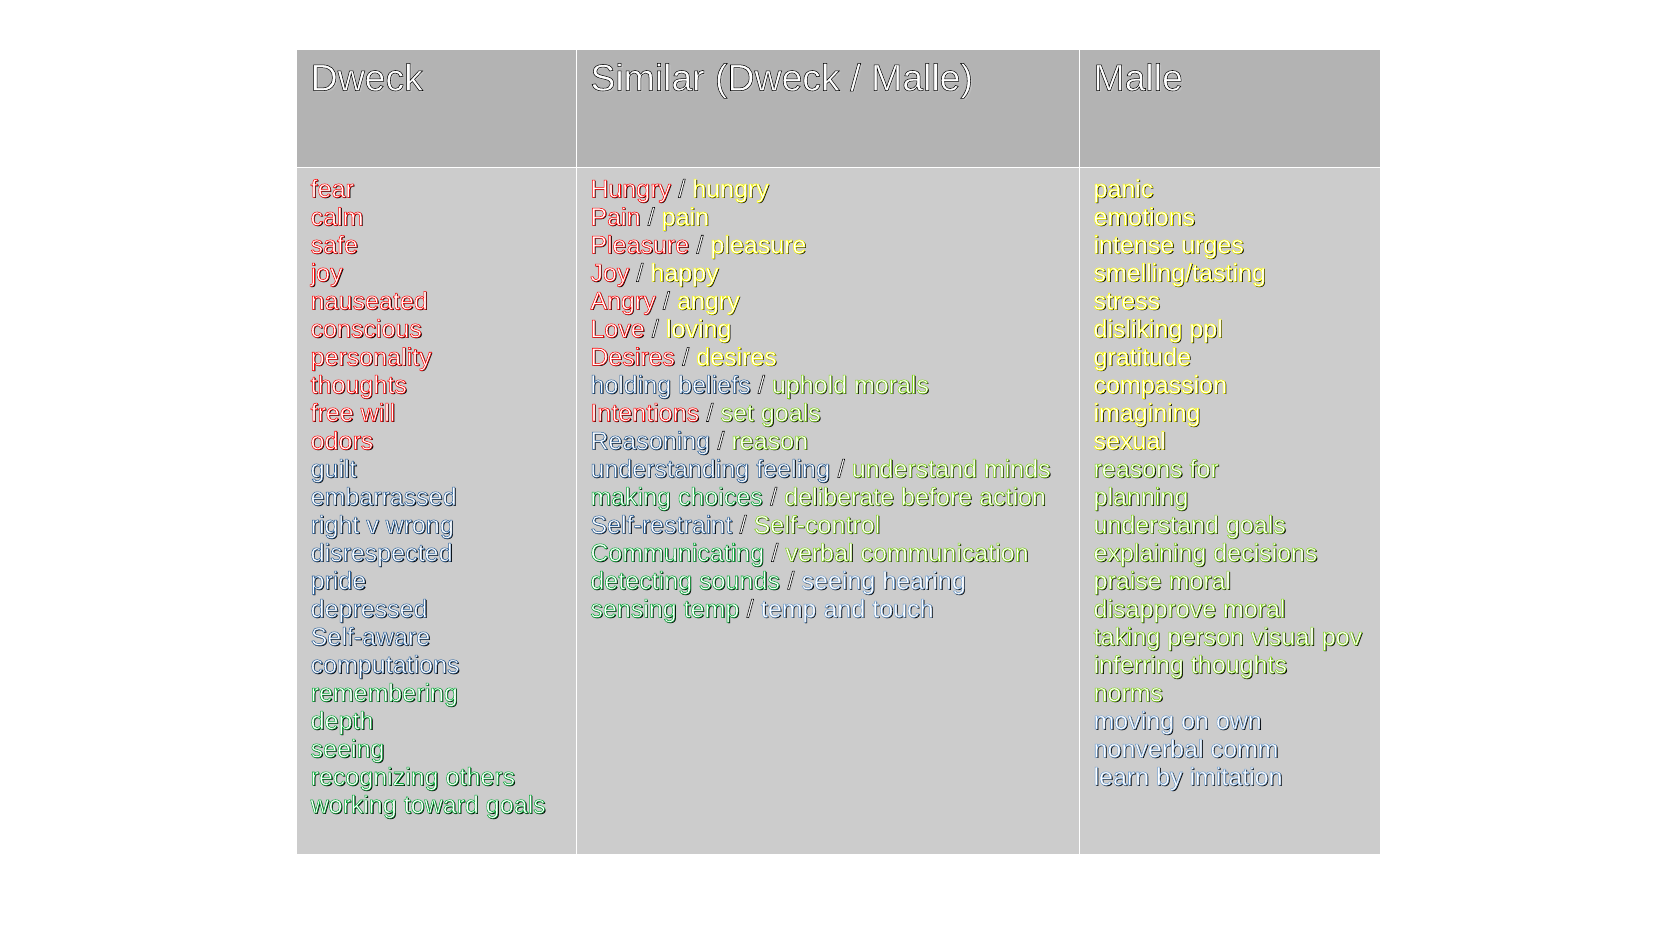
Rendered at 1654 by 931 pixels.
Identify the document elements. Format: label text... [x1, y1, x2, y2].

table_cell fear calm safe joy nauseated conscious personality thoughts free will odors guilt embarrassed right v wrong disrespected pride depressed Self-aware computations remembering depth seeing recognizing others working toward goals [297, 168, 576, 854]
table_header Similar (Dweck / Malle) [577, 50, 1079, 167]
table_header Dweck [297, 50, 576, 167]
table_header Malle [1080, 50, 1380, 167]
table_cell panic emotions intense urges smelling/tasting stress disliking ppl gratitude compassion imagining sexual reasons for planning understand goals explaining decisions praise moral disapprove moral taking person visual pov inferring thoughts norms moving on own nonverbal comm learn by imitation [1080, 168, 1380, 854]
table_cell Hungry / hungry Pain / pain Pleasure / pleasure Joy / happy Angry / angry Love / loving Desires / desires holding beliefs / uphold morals Intentions / set goals Reasoning / reason understanding feeling / understand minds making choices / deliberate before action Self-restraint / Self-control Communicating / verbal communication detecting sounds / seeing hearing sensing temp / temp and touch [577, 168, 1079, 854]
